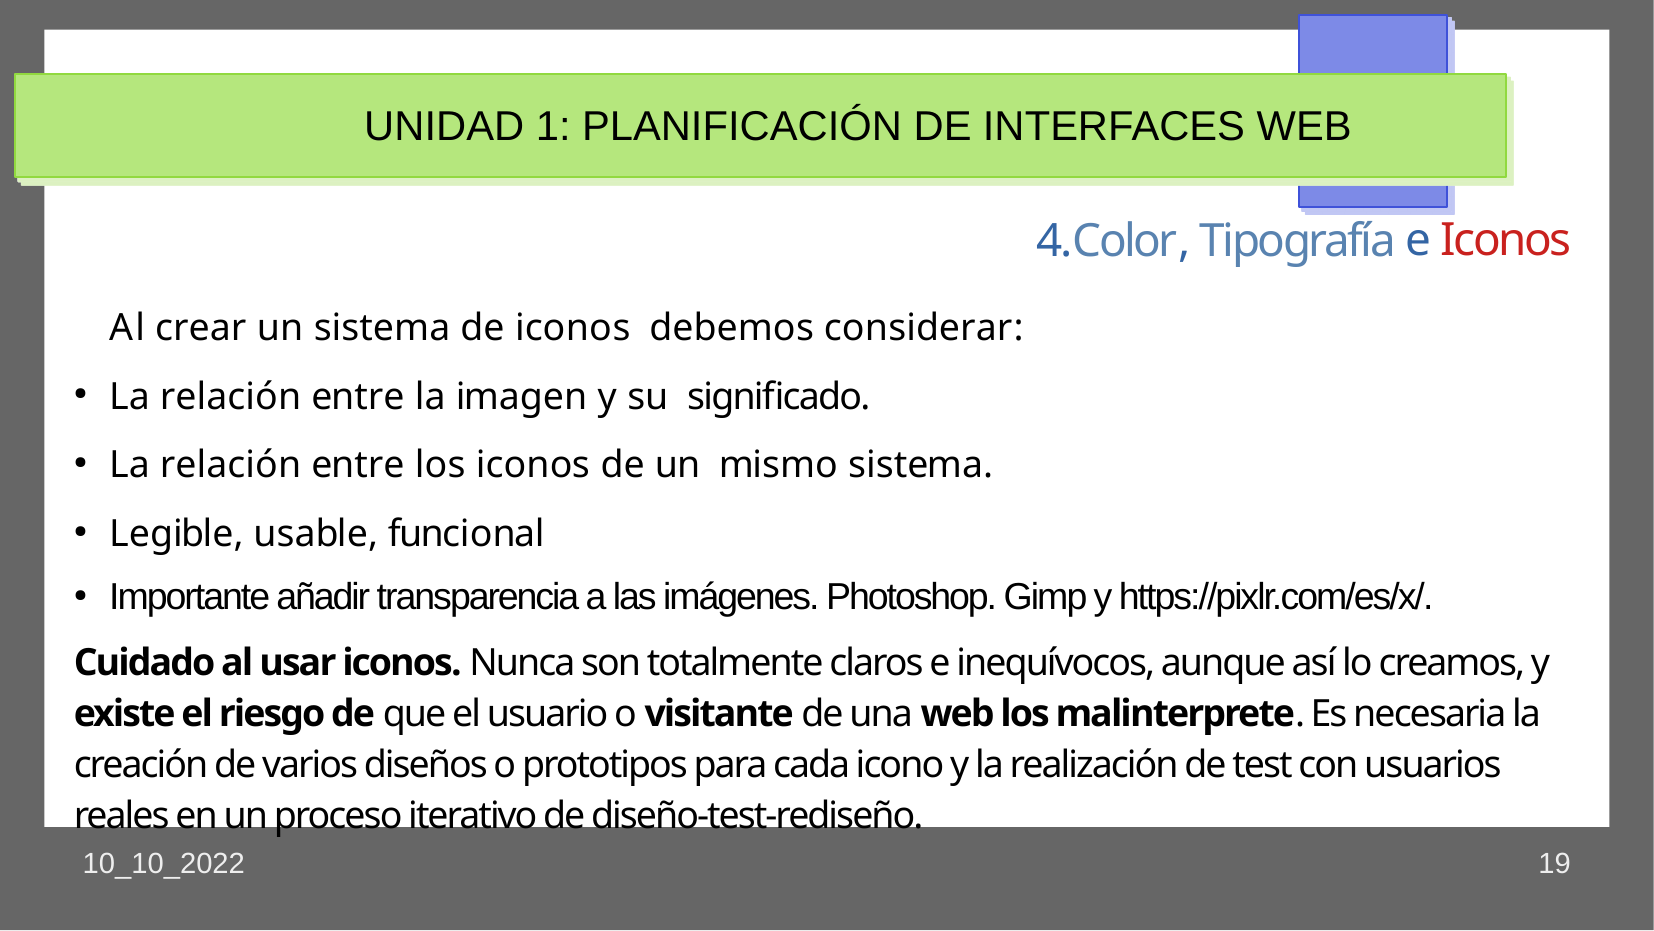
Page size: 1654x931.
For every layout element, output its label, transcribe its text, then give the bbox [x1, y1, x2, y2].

title UNIDAD 1: PLANIFICACIÓN DE INTERFACES WEB [29, 73, 1447, 178]
subtitle [88, 206, 1123, 293]
text_box Al crear un sistema de iconos debemos considerar: La relación entre la imagen y su significado. La relación entre los iconos de un mismo sistema. Legible, usable, funcional Importante añadir transparencia a las imágenes. Photoshop. Gimp y https://pixlr.com/es/x/. Cuidado al usar iconos. Nunca son totalmente claros e inequívocos, aunque así lo creamos, y existe el riesgo de que el usuario o visitante de una web los malinterprete. Es necesaria la creación de varios diseños o prototipos para cada icono y la realización de test con usuarios reales en un proceso iterativo de diseño-test-rediseño. [59, 293, 1572, 798]
text_box 4.Color, Tipografía e Iconos [97, 798, 1572, 842]
text_box 4.Color, Tipografía e Iconos [96, 206, 1572, 293]
